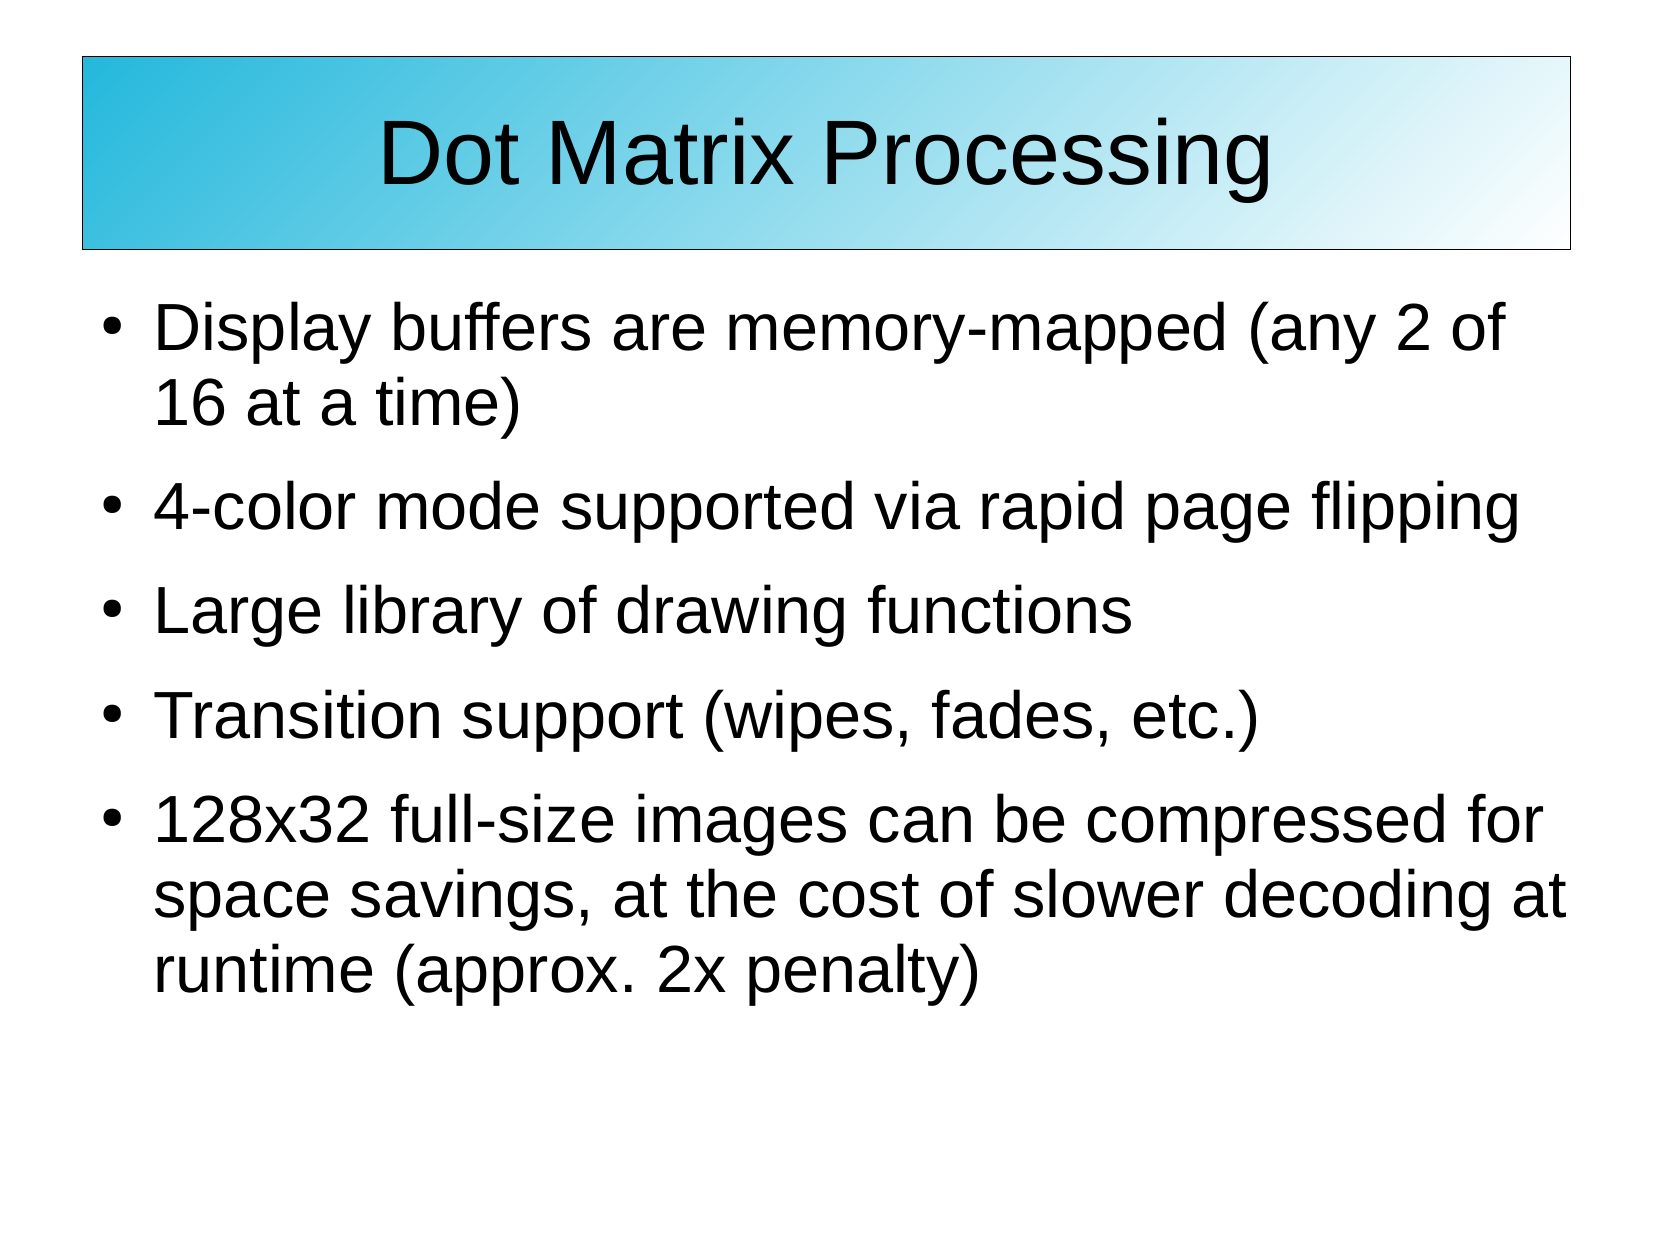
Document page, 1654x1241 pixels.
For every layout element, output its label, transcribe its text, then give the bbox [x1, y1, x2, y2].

title Dot Matrix Processing [82, 56, 1571, 250]
list Display buffers are memory-mapped (any 2 of 16 at a time) 4-color mode supported via rapid page flipping Large library of drawing functions Transition support (wipes, fades, etc.) 128x32 full-size images can be compressed for space savings, at the cost of slower decoding at runtime (approx. 2x penalty) [82, 290, 1571, 1094]
